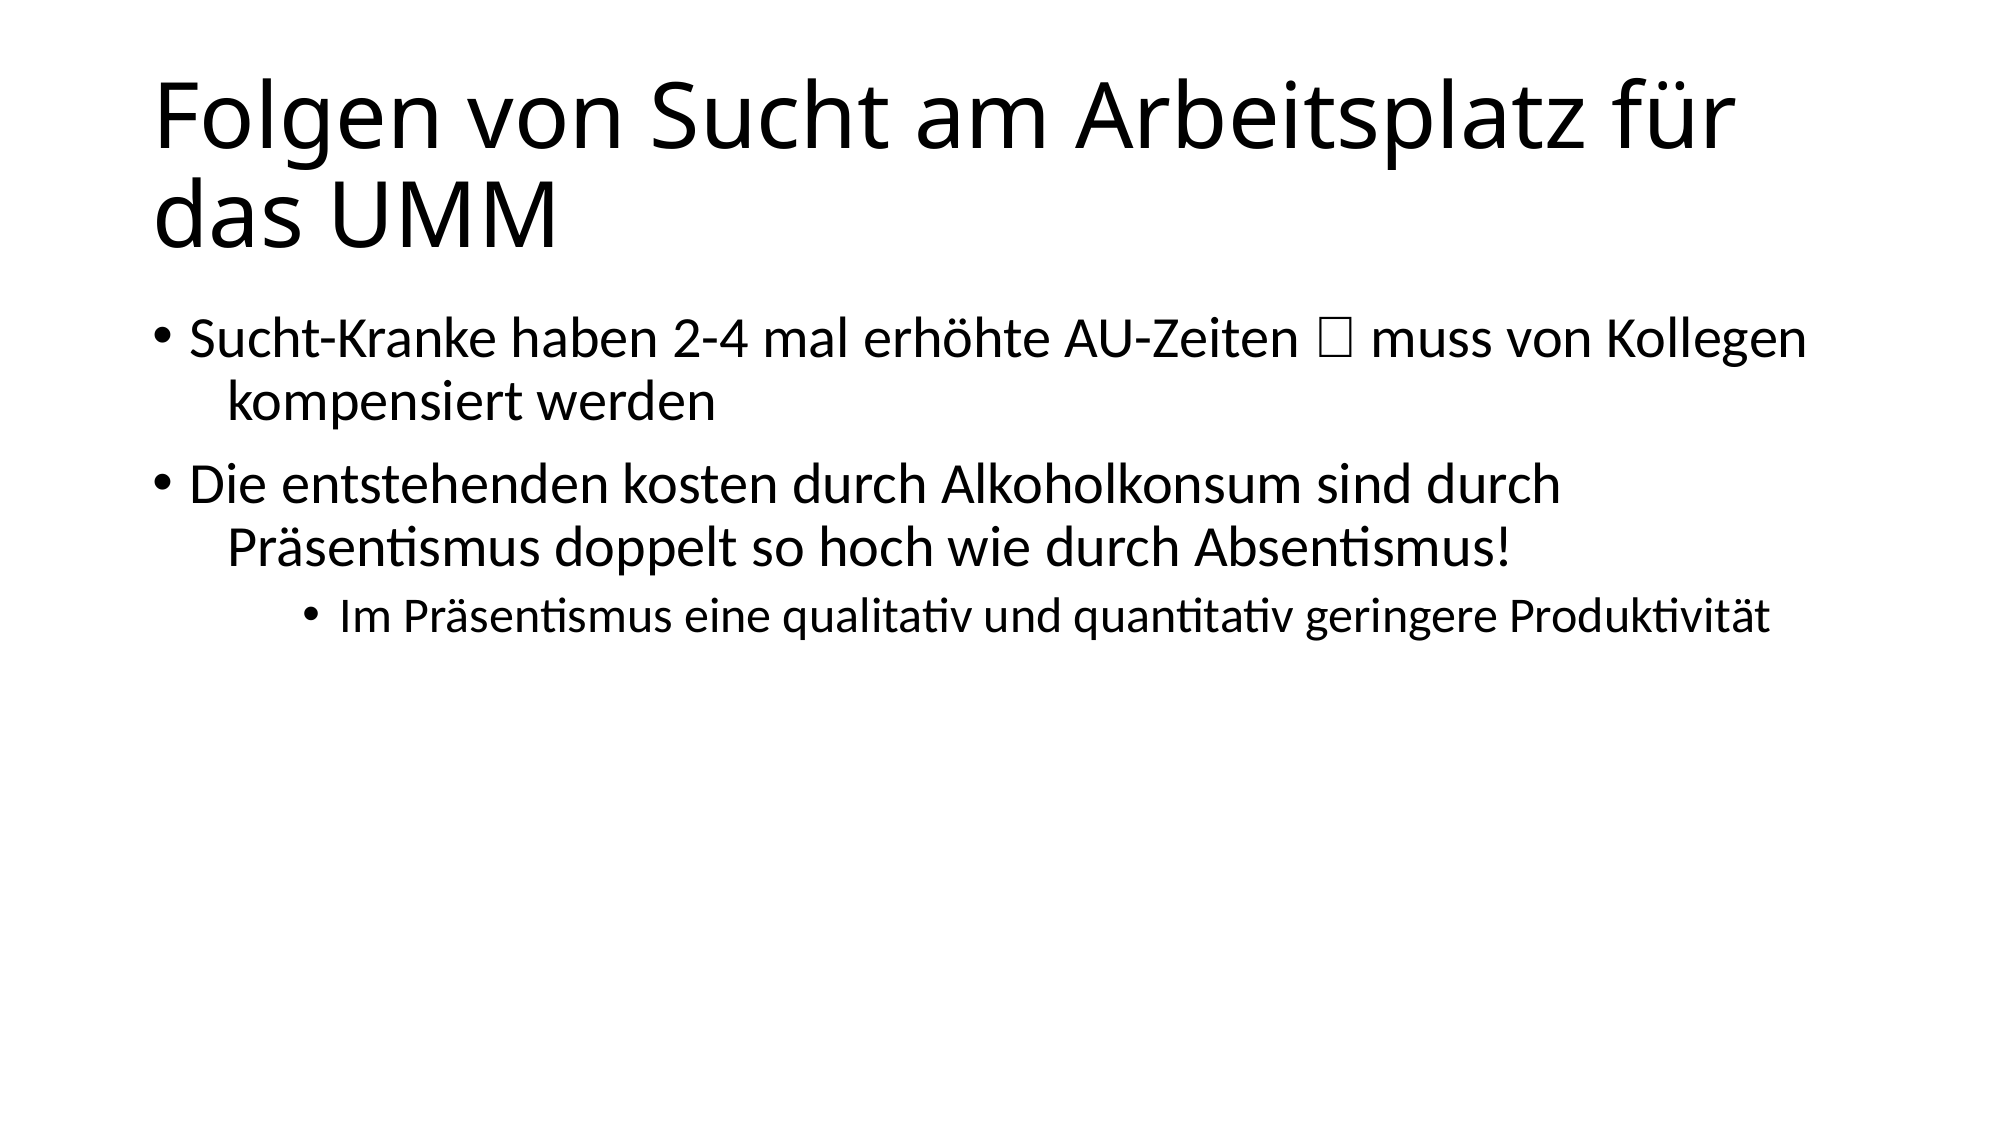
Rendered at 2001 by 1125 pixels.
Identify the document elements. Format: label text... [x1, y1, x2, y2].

list Sucht-Kranke haben 2-4 mal erhöhte AU-Zeiten  muss von Kollegen kompensiert werden Die entstehenden kosten durch Alkoholkonsum sind durch Präsentismus doppelt so hoch wie durch Absentismus! Im Präsentismus eine qualitativ und quantitativ geringere Produktivität [137, 299, 1863, 1014]
title Folgen von Sucht am Arbeitsplatz für das UMM [137, 59, 1863, 278]
